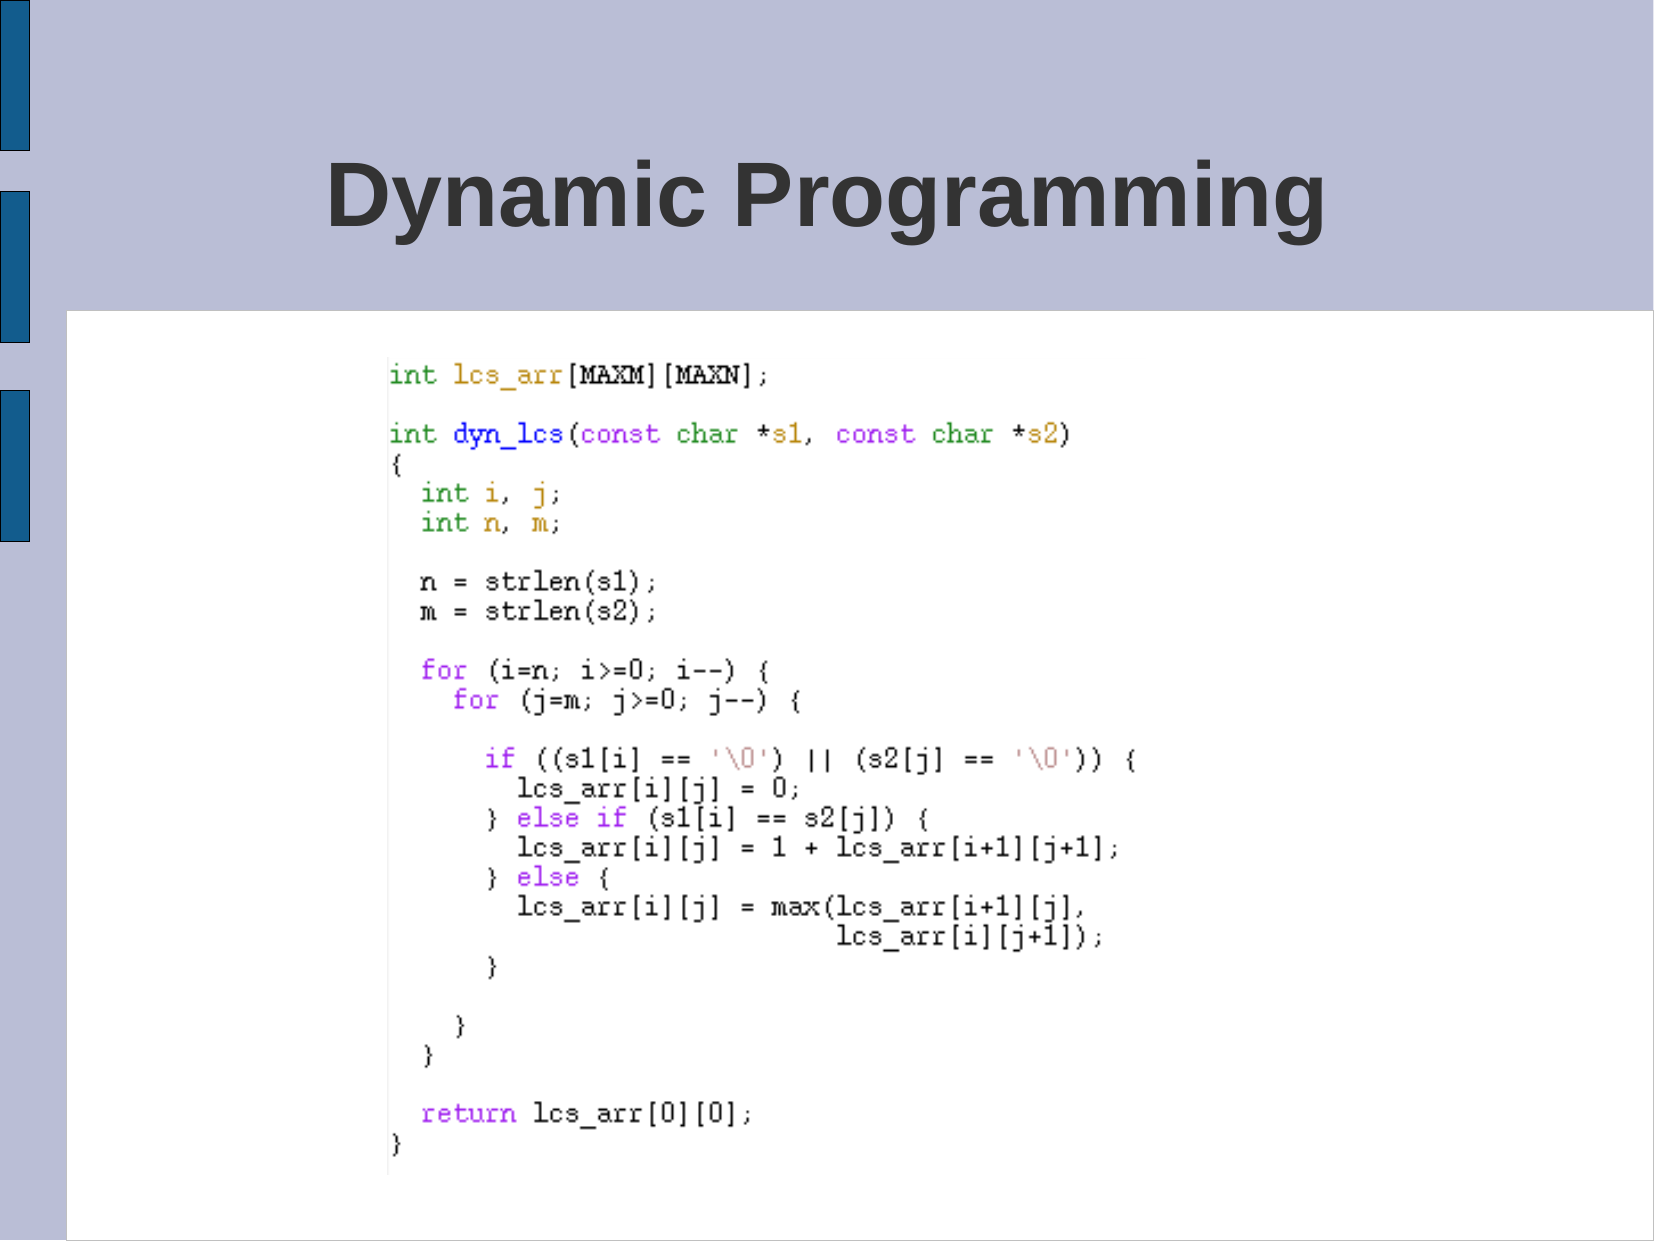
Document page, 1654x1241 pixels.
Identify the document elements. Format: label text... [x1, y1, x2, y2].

picture [387, 357, 1146, 1175]
title Dynamic Programming [121, 91, 1534, 299]
